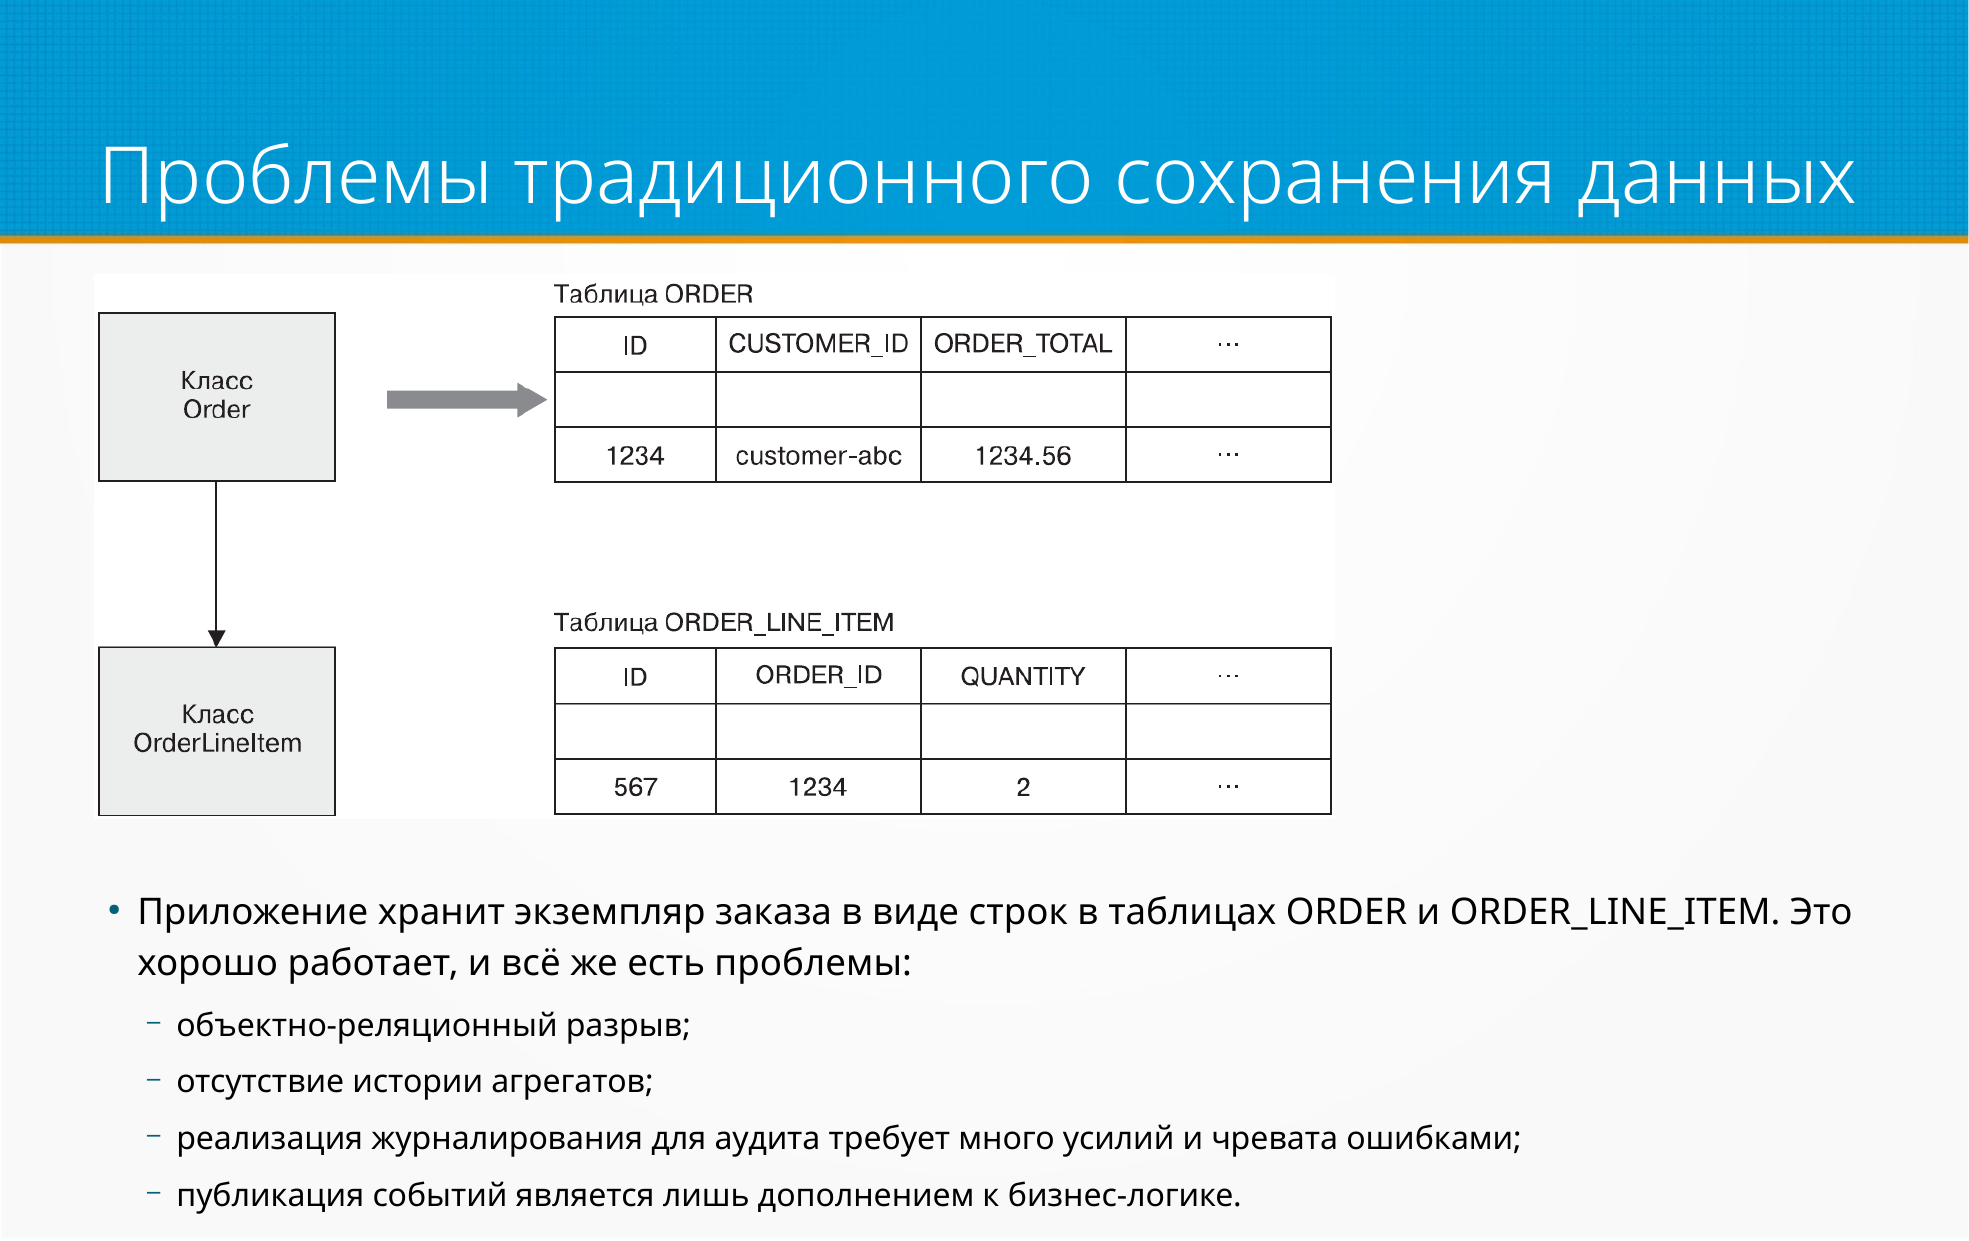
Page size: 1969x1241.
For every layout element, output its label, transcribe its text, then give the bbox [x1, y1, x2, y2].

picture [0, 233, 1969, 1241]
list Приложение хранит экземпляр заказа в виде строк в таблицах ORDER и ORDER_LINE_ITEM. Это хорошо работает, и всё же есть проблемы: объектно-реляционный разрыв; отсутствие истории агрегатов; реализация журналирования для аудита требует много усилий и чревата ошибками; публикация событий является лишь дополнением к бизнес-логике. [98, 885, 1938, 1217]
title Проблемы традиционного сохранения данных [98, 19, 1870, 227]
